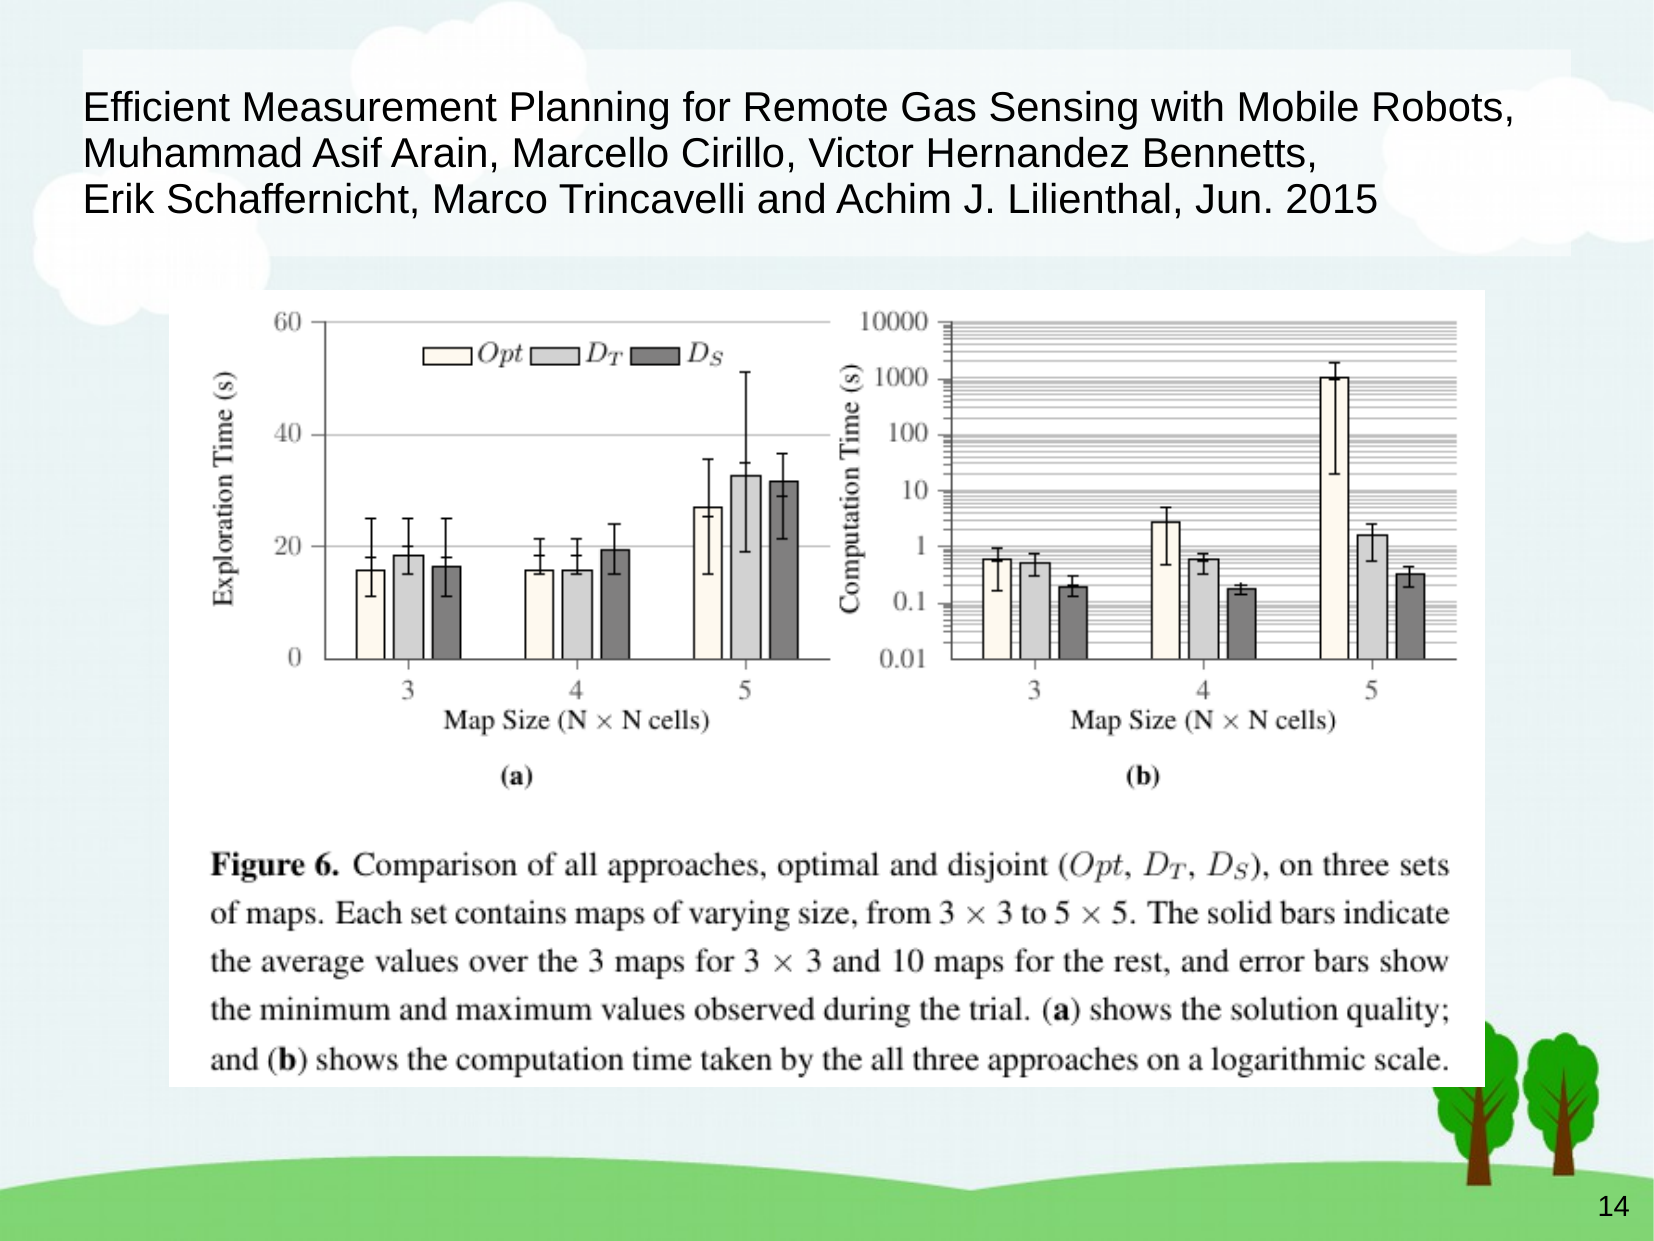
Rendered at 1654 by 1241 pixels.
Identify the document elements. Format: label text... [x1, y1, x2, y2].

title Efficient Measurement Planning for Remote Gas Sensing with Mobile Robots, Muhammad Asif Arain, Marcello Cirillo, Victor Hernandez Bennetts, Erik Schaffernicht, Marco Trincavelli and Achim J. Lilienthal, Jun. 2015 [82, 49, 1571, 257]
picture [0, 0, 1654, 1241]
